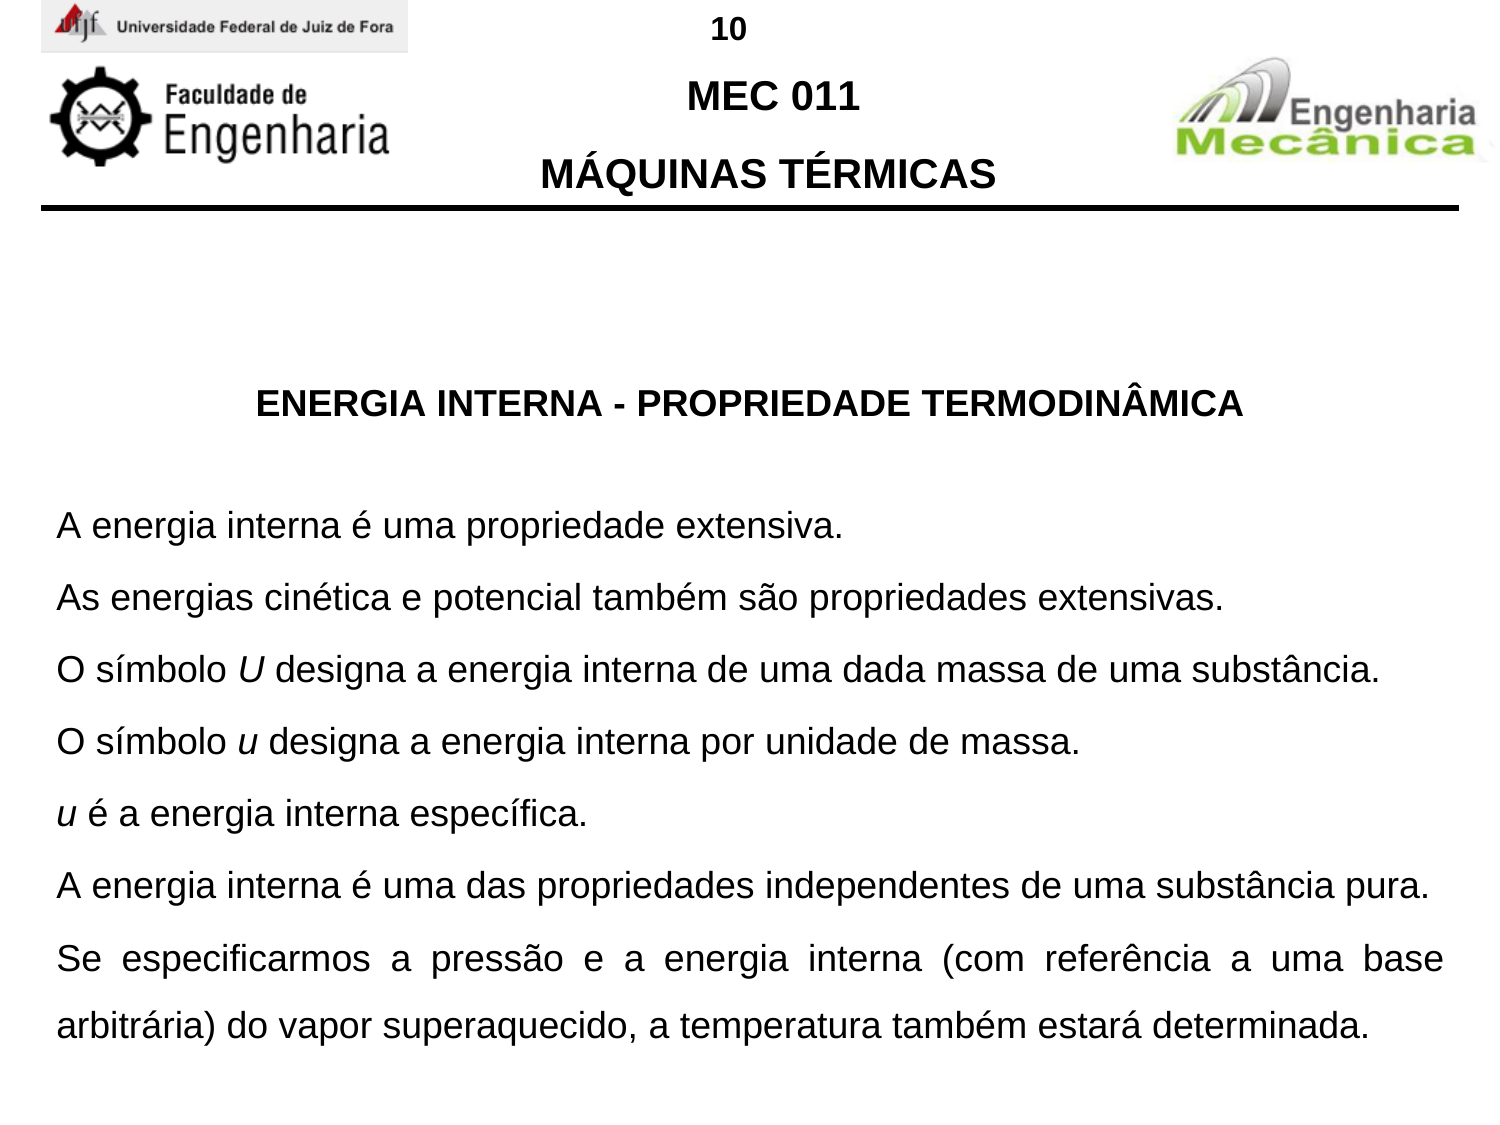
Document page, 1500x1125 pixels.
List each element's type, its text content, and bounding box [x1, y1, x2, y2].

picture [1151, 54, 1500, 167]
picture [41, 0, 408, 174]
text_box ENERGIA INTERNA - PROPRIEDADE TERMODINÂMICA A energia interna é uma propriedade extensiva. As energias cinética e potencial também são propriedades extensivas. O símbolo U designa a energia interna de uma dada massa de uma substância. O símbolo u designa a energia interna por unidade de massa. u é a energia interna específica. A energia interna é uma das propriedades independentes de uma substância pura. Se especificarmos a pressão e a energia interna (com referência a uma base arbitrária) do vapor superaquecido, a temperatura também estará determinada. [41, 371, 1459, 1054]
